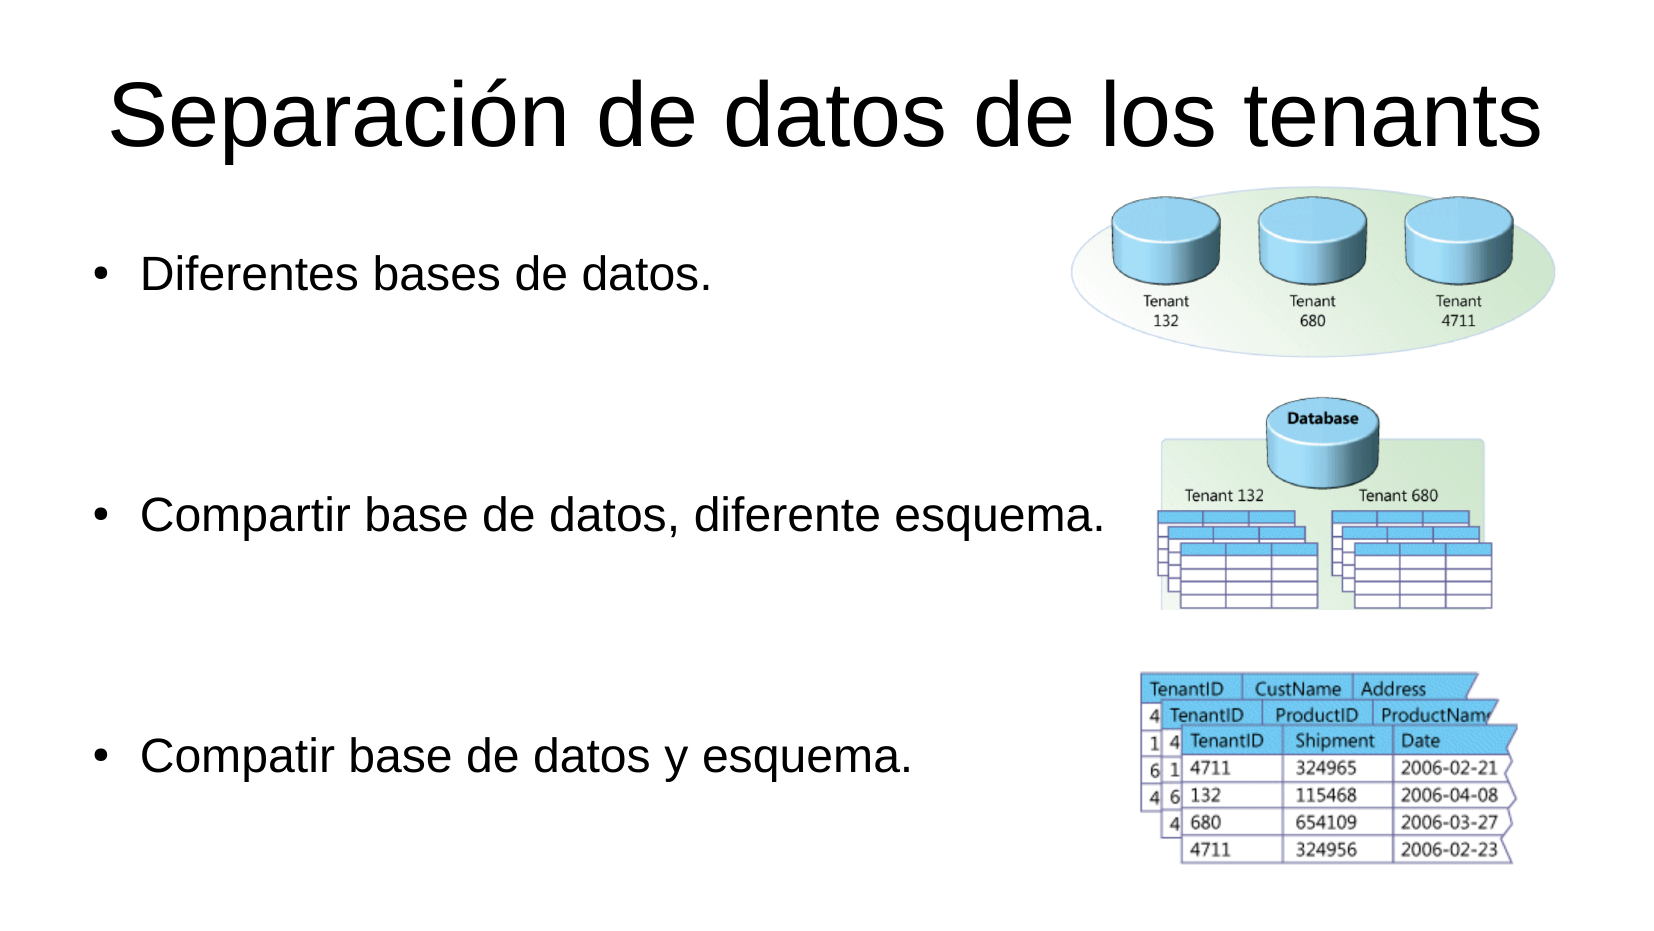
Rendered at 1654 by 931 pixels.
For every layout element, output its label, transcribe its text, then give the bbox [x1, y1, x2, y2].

title Separación de datos de los tenants [82, 37, 1571, 193]
list Diferentes bases de datos. Compartir base de datos, diferente esquema. Compatir base de datos y esquema. [76, 247, 1157, 787]
picture [1155, 395, 1494, 610]
picture [1136, 671, 1519, 867]
picture [1068, 184, 1557, 359]
